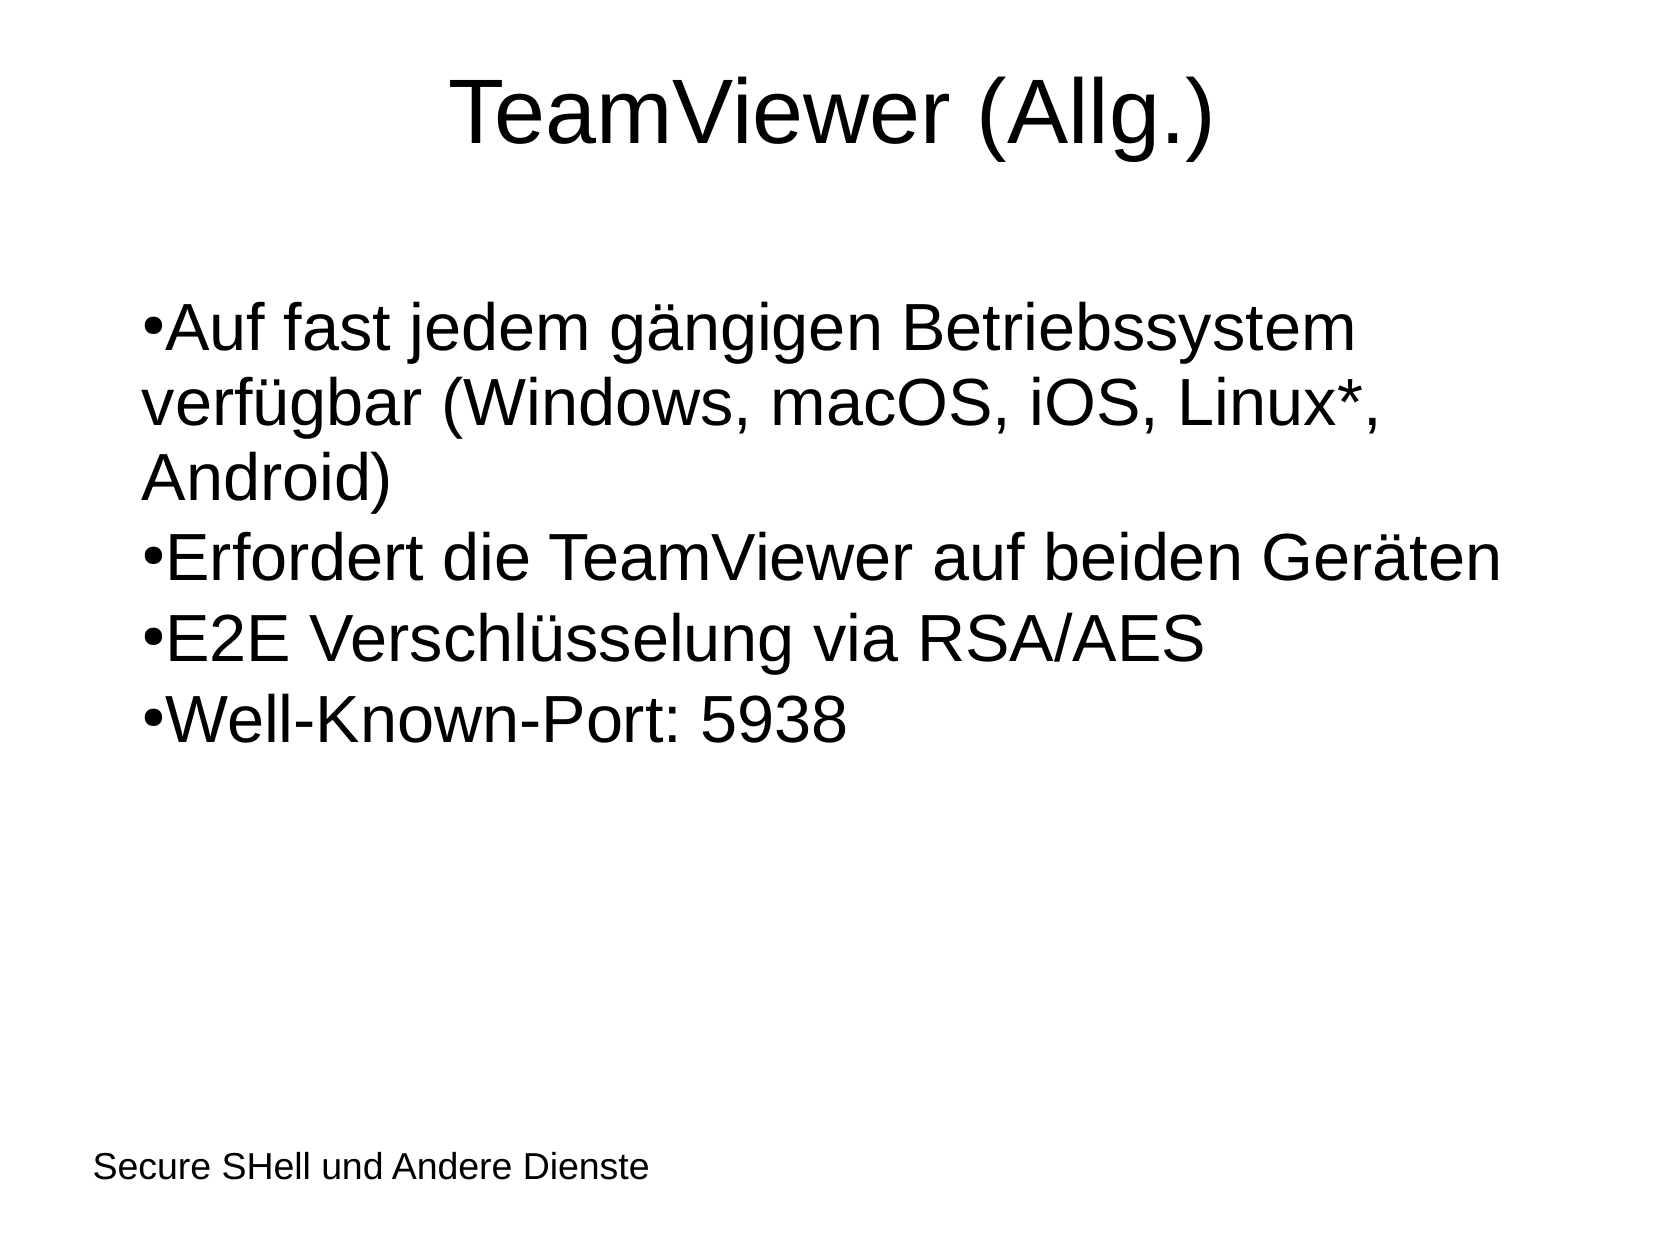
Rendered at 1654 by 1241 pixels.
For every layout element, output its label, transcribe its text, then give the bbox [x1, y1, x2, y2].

title TeamViewer (Allg.) [141, 35, 1524, 189]
list Auf fast jedem gängigen Betriebssystem verfügbar (Windows, macOS, iOS, Linux*, Android) Erfordert die TeamViewer auf beiden Geräten E2E Verschlüsselung via RSA/AES Well-Known-Port: 5938 [82, 290, 1538, 1010]
text_box Secure SHell und Andere Dienste [77, 1137, 756, 1237]
